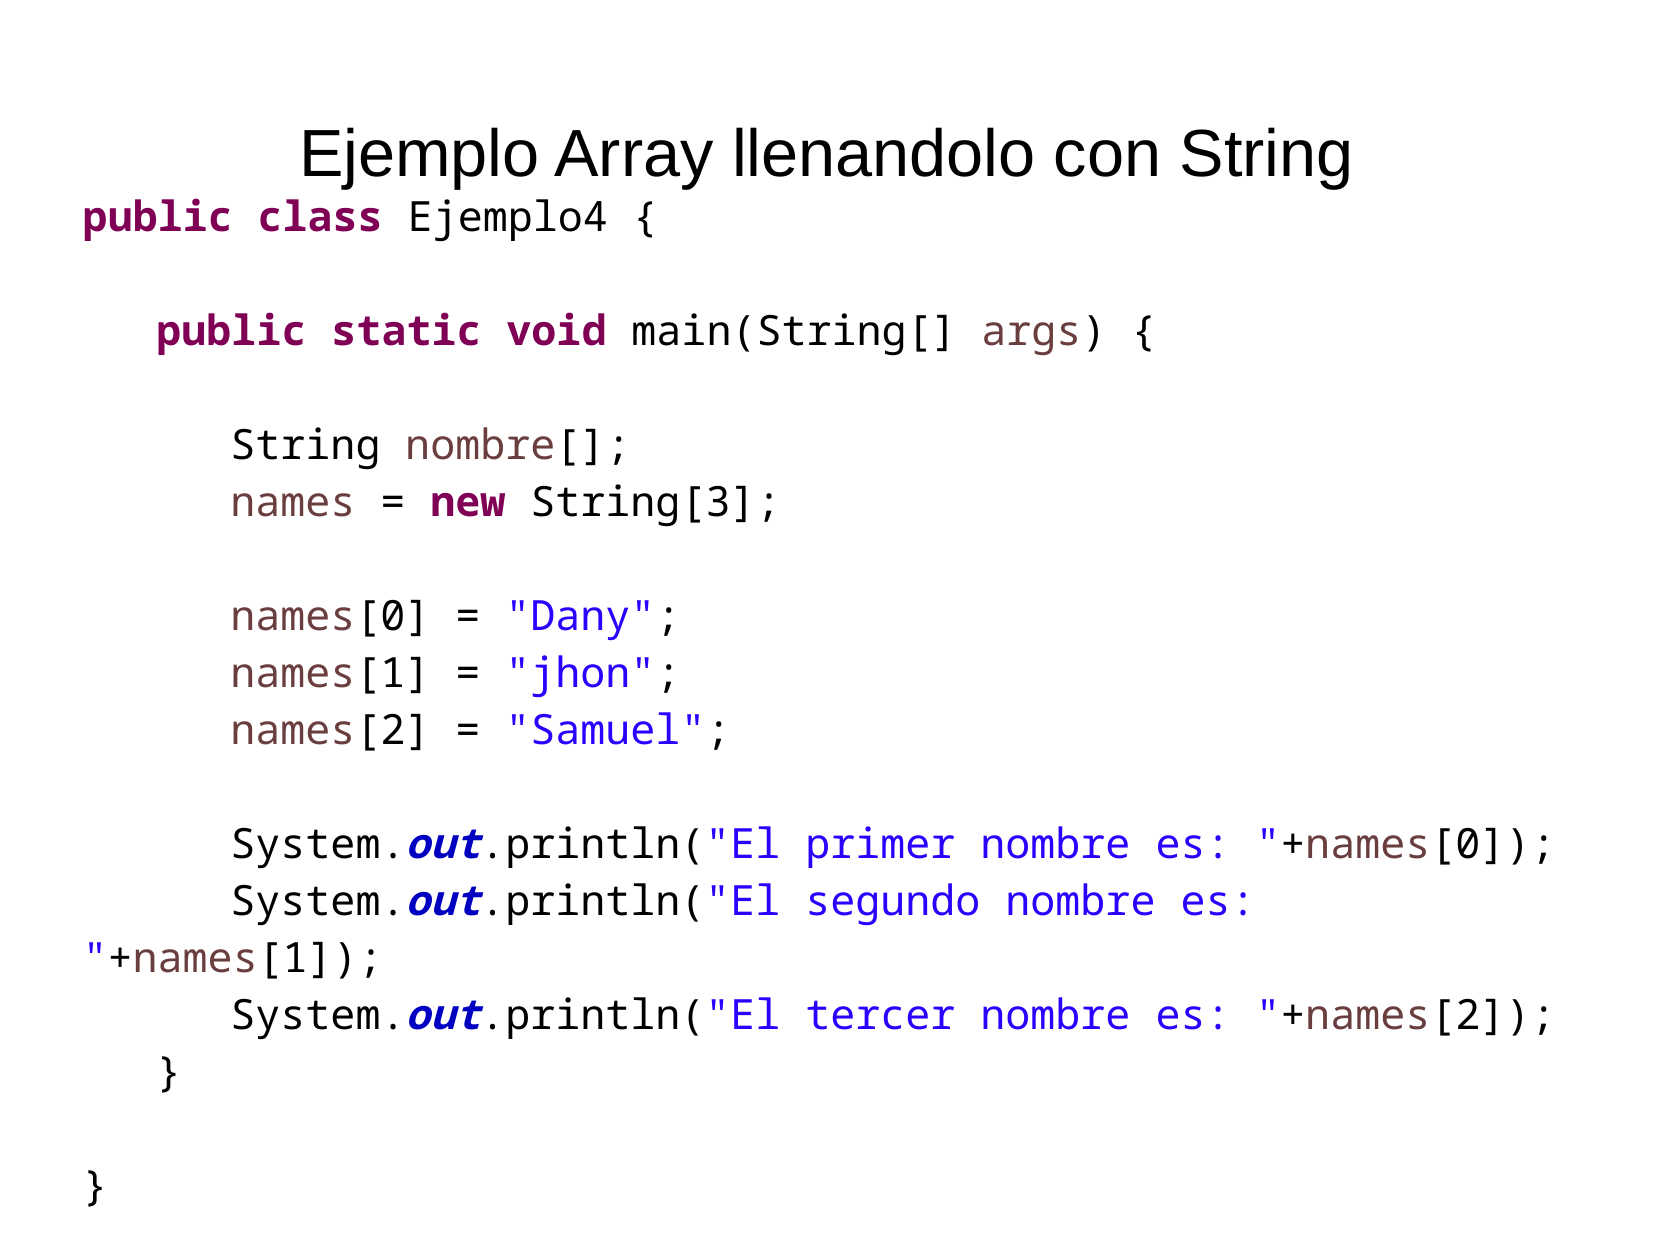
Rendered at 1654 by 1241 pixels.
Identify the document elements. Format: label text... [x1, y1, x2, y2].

subtitle public class Ejemplo4 { public static void main(String[] args) { String nombre[]; names = new String[3]; names[0] = "Dany"; names[1] = "jhon"; names[2] = "Samuel"; System.out.println("El primer nombre es: "+names[0]); System.out.println("El segundo nombre es: "+names[1]); System.out.println("El tercer nombre es: "+names[2]); } } [82, 282, 1571, 1117]
title Ejemplo Array llenandolo con String [82, 49, 1571, 257]
